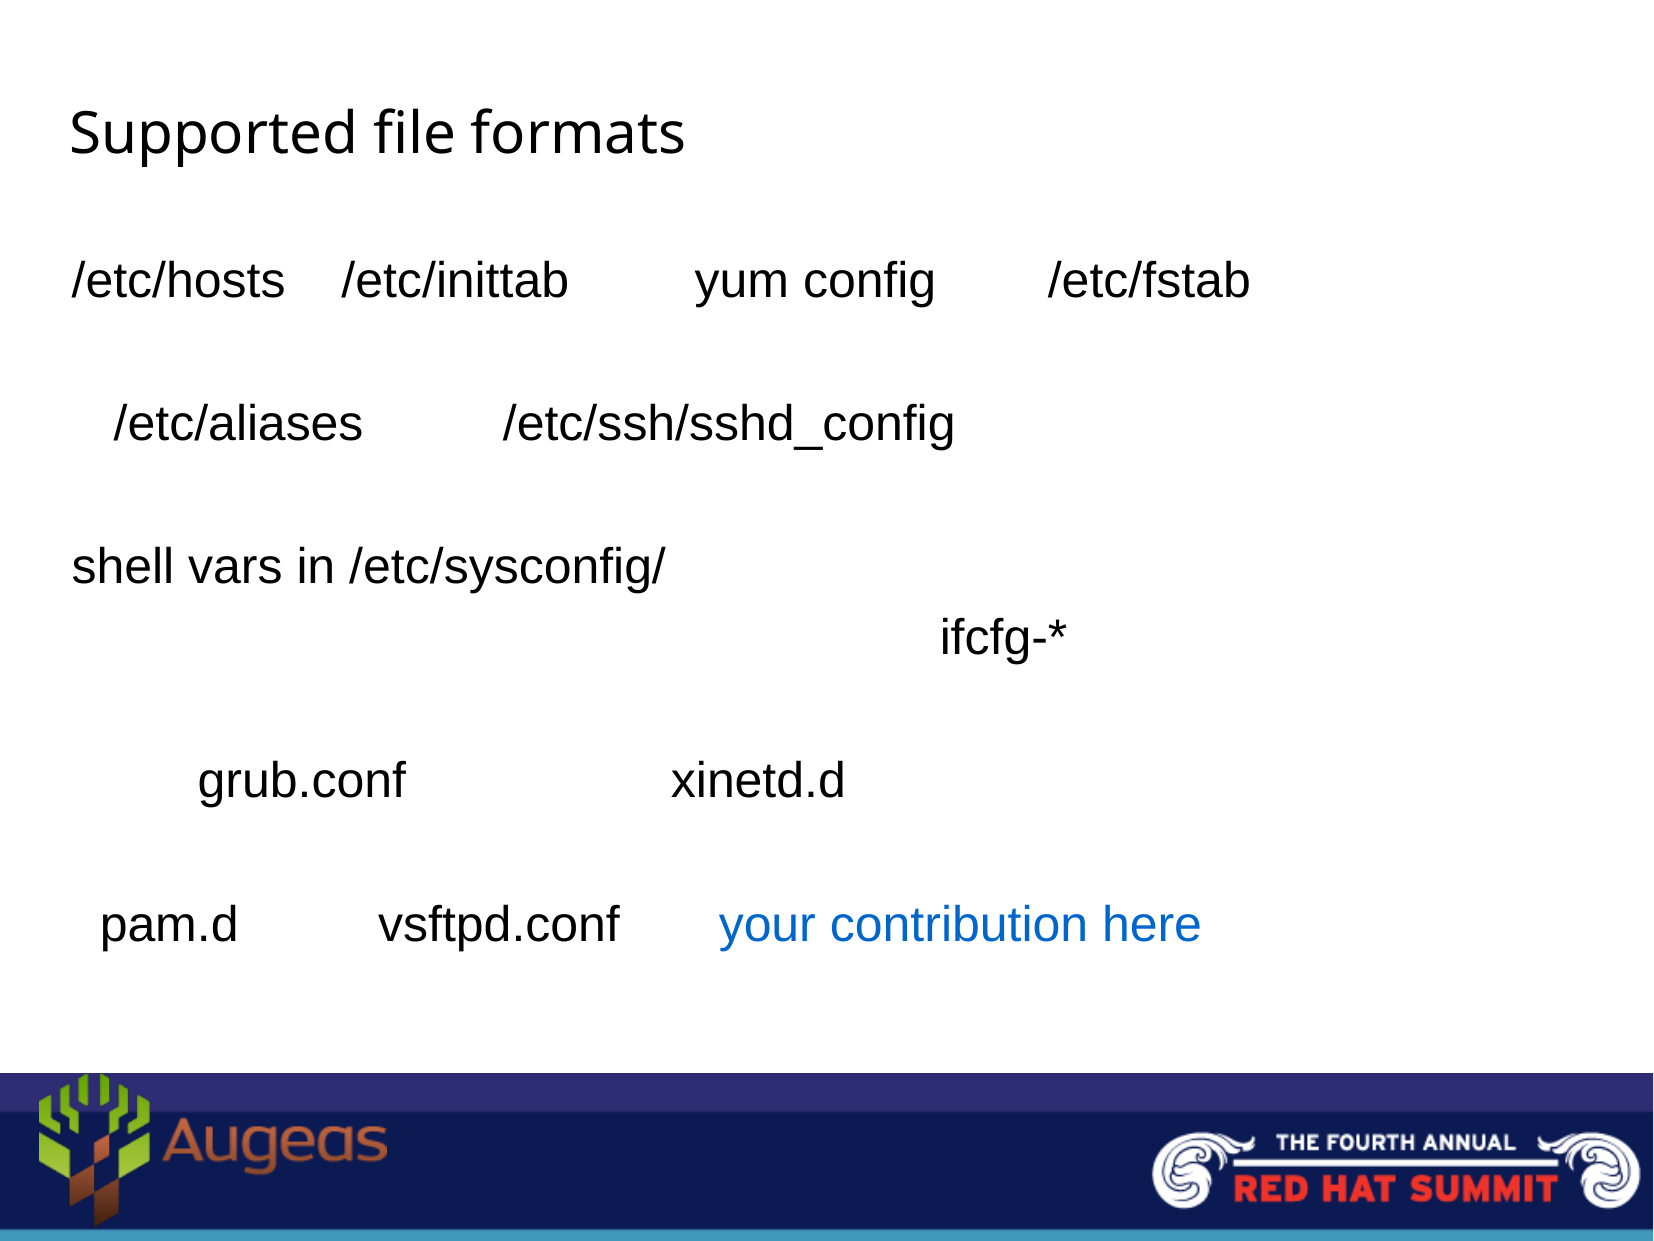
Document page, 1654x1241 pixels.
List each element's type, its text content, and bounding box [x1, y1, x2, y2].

picture [0, 1073, 1654, 1241]
title Supported file formats [69, 71, 1501, 190]
list /etc/hosts /etc/inittab yum config /etc/fstab /etc/aliases /etc/ssh/sshd_config shell vars in /etc/sysconfig/ ifcfg-* grub.conf xinetd.d pam.d vsftpd.conf your contribution here [71, 180, 1495, 1089]
